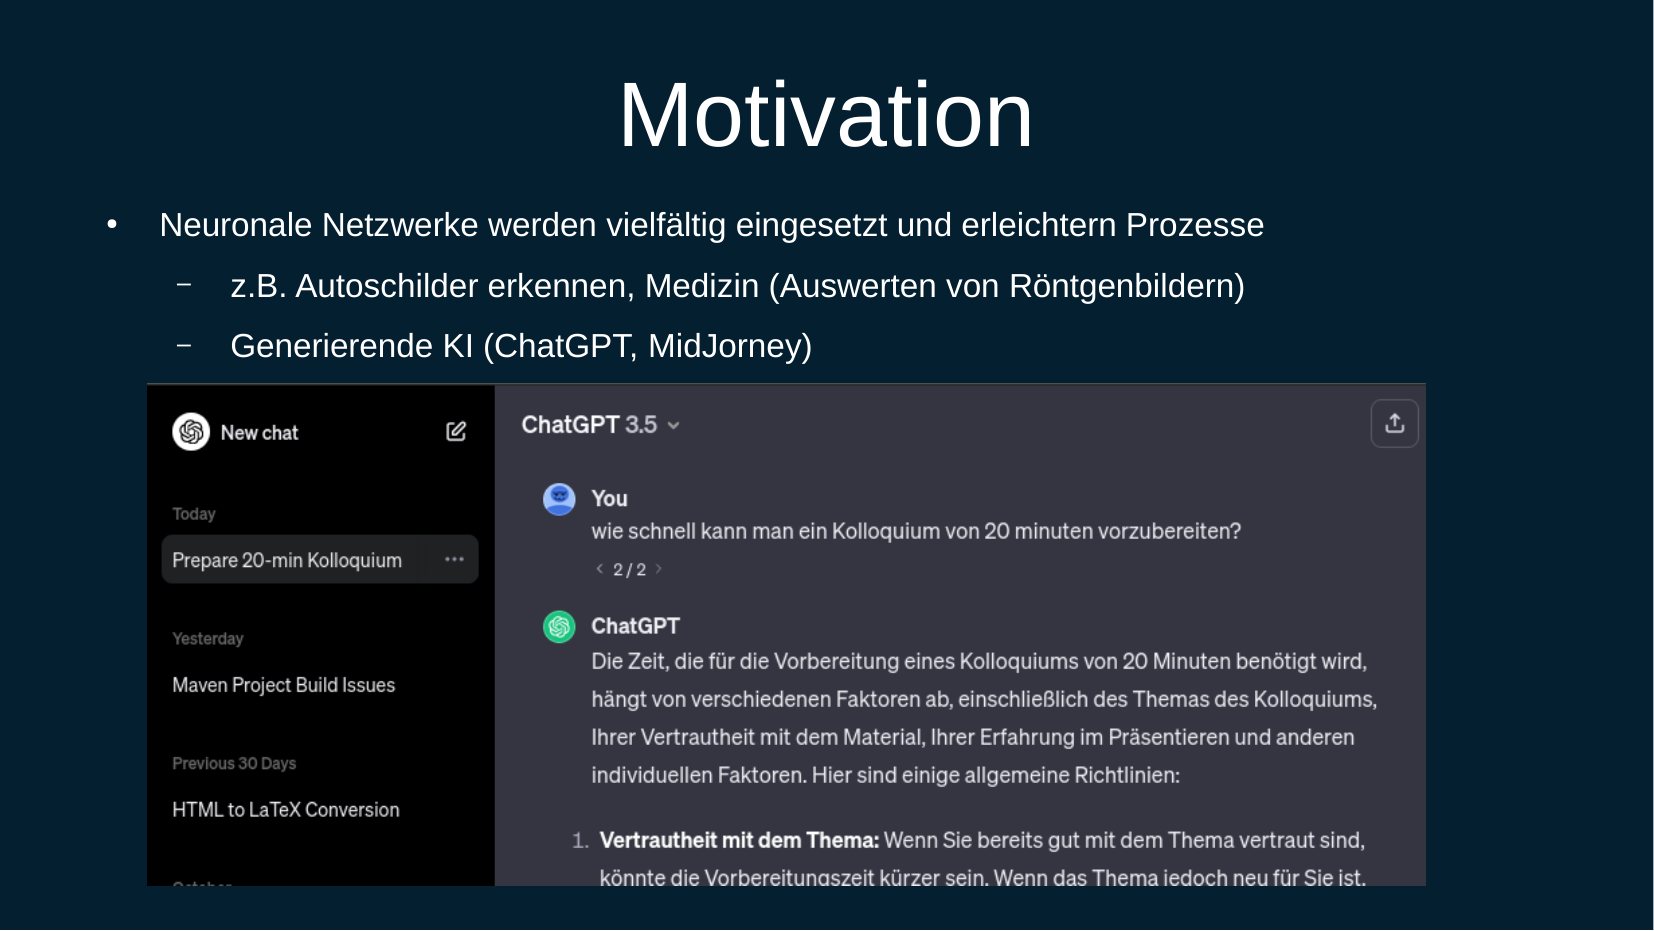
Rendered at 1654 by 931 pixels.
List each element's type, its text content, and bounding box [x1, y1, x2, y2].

picture [147, 383, 1426, 886]
list Neuronale Netzwerke werden vielfältig eingesetzt und erleichtern Prozesse z.B. Autoschilder erkennen, Medizin (Auswerten von Röntgenbildern) Generierende KI (ChatGPT, MidJorney) [88, 206, 1577, 747]
title Motivation [82, 37, 1571, 193]
